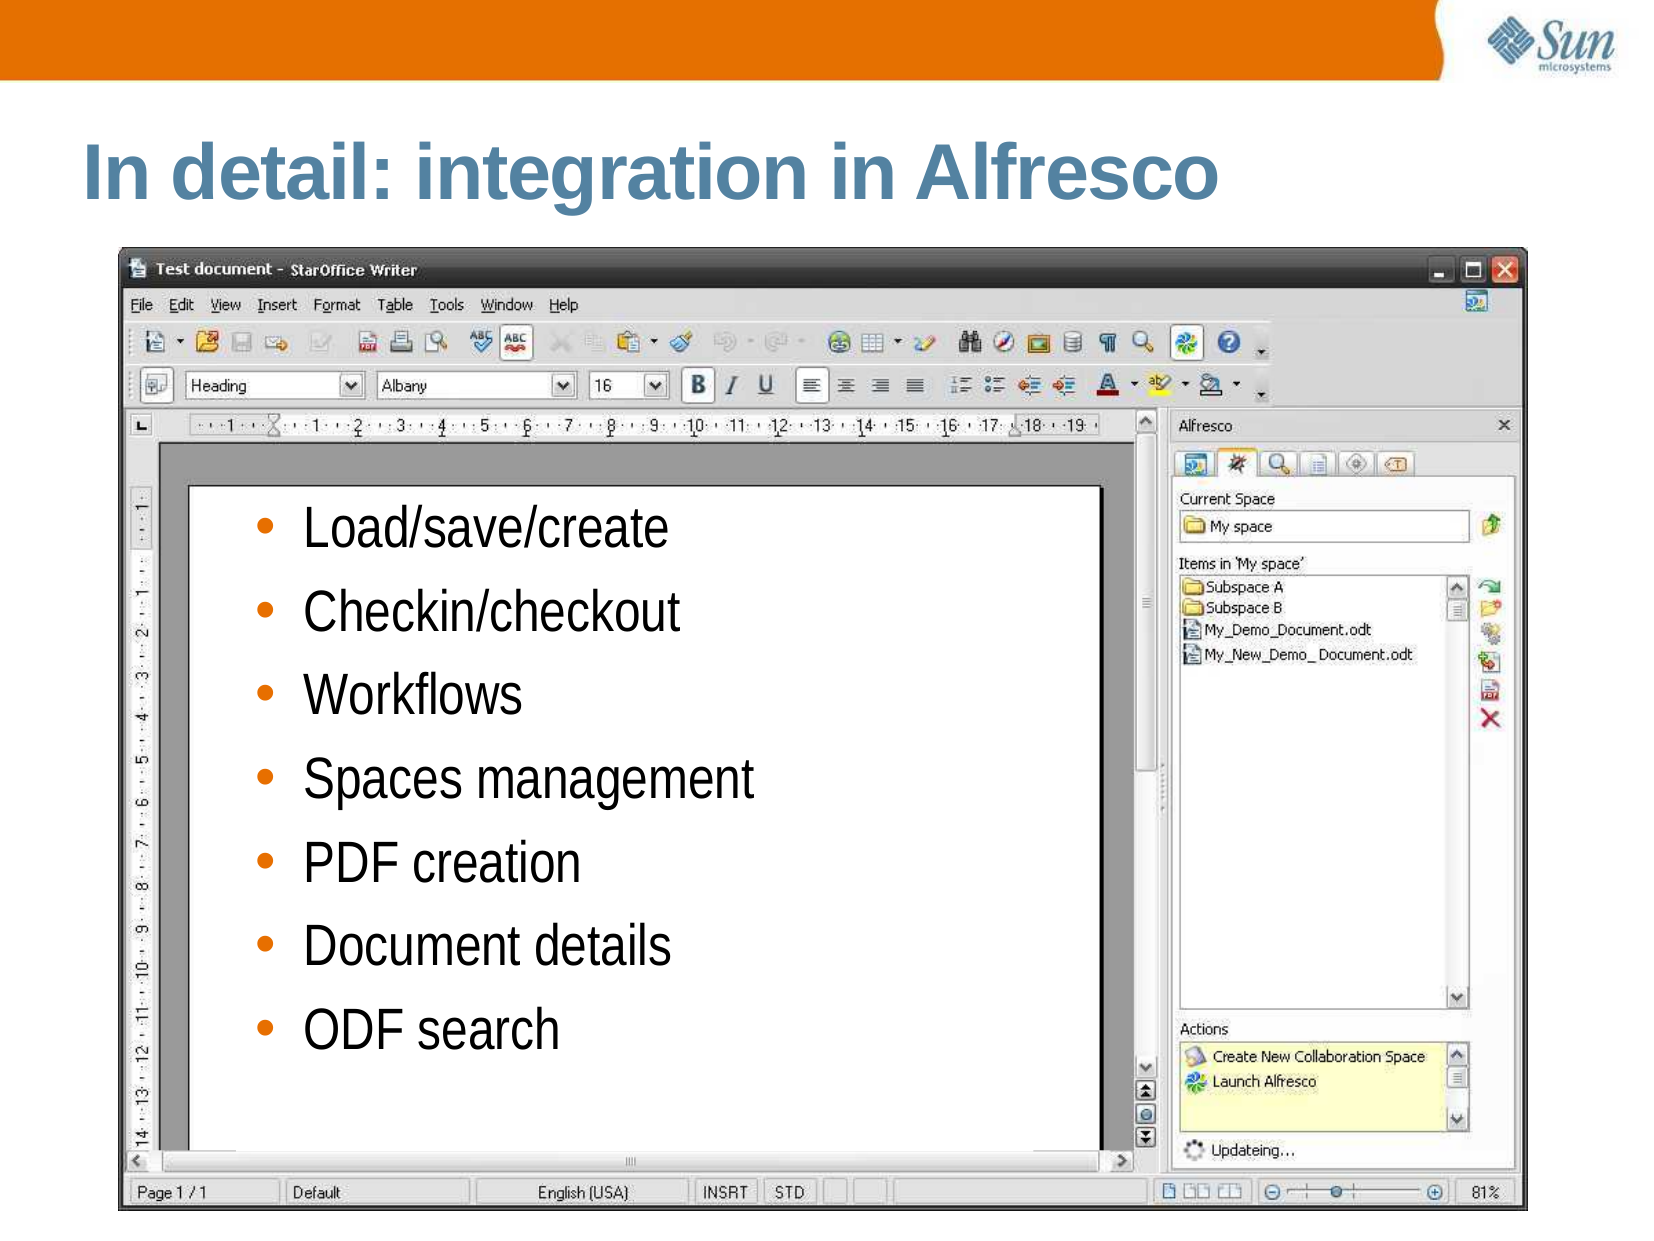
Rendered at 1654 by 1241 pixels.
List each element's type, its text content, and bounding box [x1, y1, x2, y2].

picture [0, 0, 1654, 83]
title In detail: integration in Alfresco [82, 135, 1585, 251]
list Load/save/create Checkin/checkout Workflows Spaces management PDF creation Document details ODF search [236, 501, 1034, 1152]
picture [118, 247, 1528, 1211]
